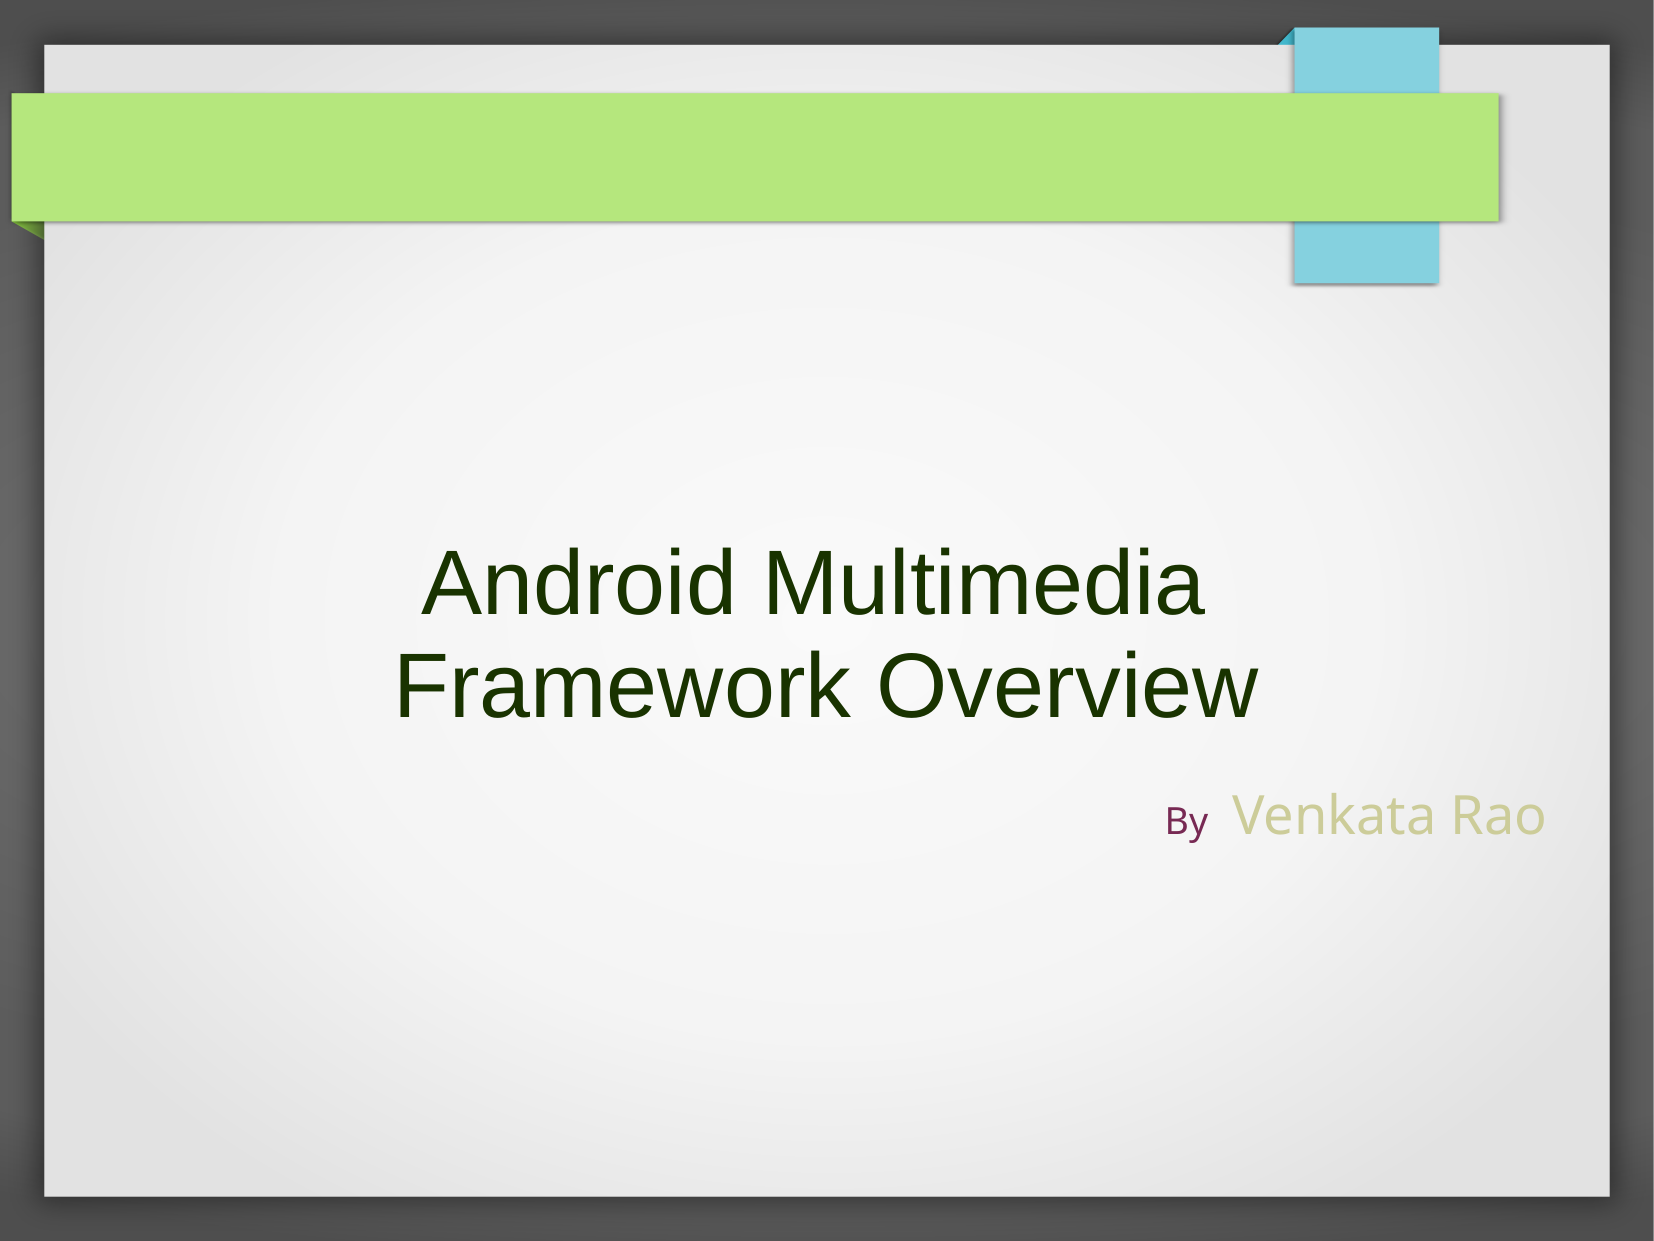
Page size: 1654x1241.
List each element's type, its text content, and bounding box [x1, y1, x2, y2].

subtitle Android Multimedia Framework Overview By Venkata Rao [82, 271, 1571, 1123]
picture [0, 0, 1654, 1241]
